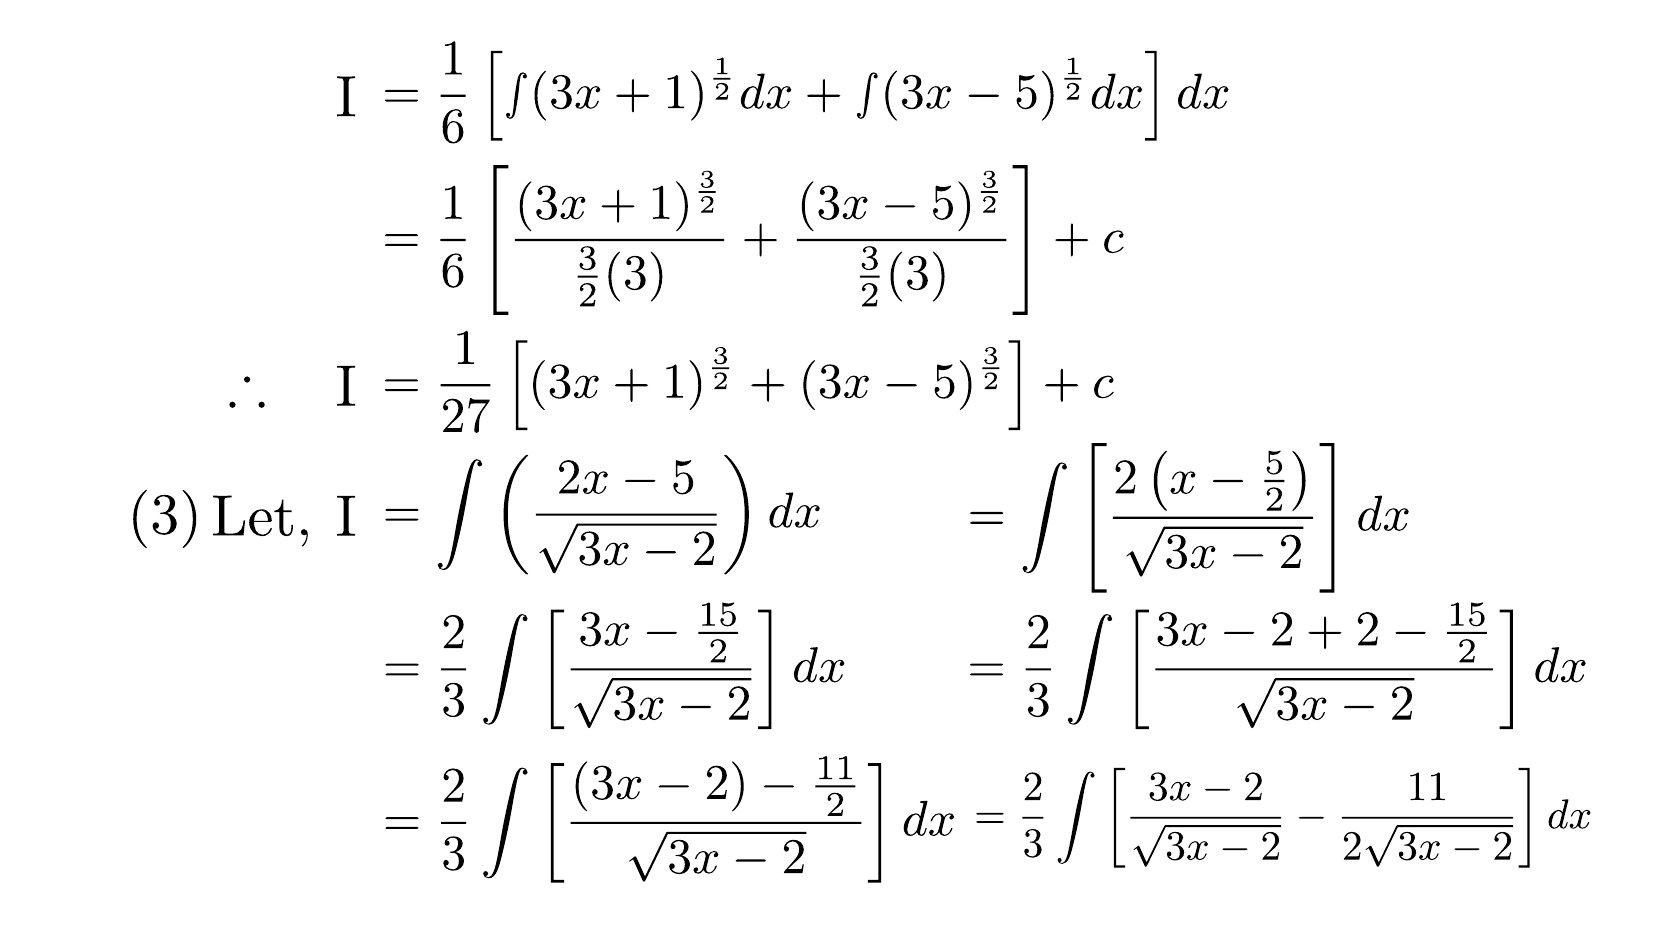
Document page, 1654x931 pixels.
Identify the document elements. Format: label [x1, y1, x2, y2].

text_box [975, 767, 1591, 868]
text_box [384, 454, 820, 575]
text_box [384, 330, 1114, 433]
text_box [969, 443, 1409, 593]
text_box [213, 495, 308, 547]
text_box [337, 76, 356, 117]
text_box [385, 602, 845, 730]
text_box [969, 602, 1586, 730]
text_box [337, 495, 356, 536]
text_box [385, 755, 955, 883]
title [47, 37, 1607, 898]
text_box [130, 489, 197, 549]
text_box [229, 376, 265, 408]
text_box [384, 165, 1124, 315]
text_box [384, 41, 1229, 144]
text_box [337, 365, 356, 406]
